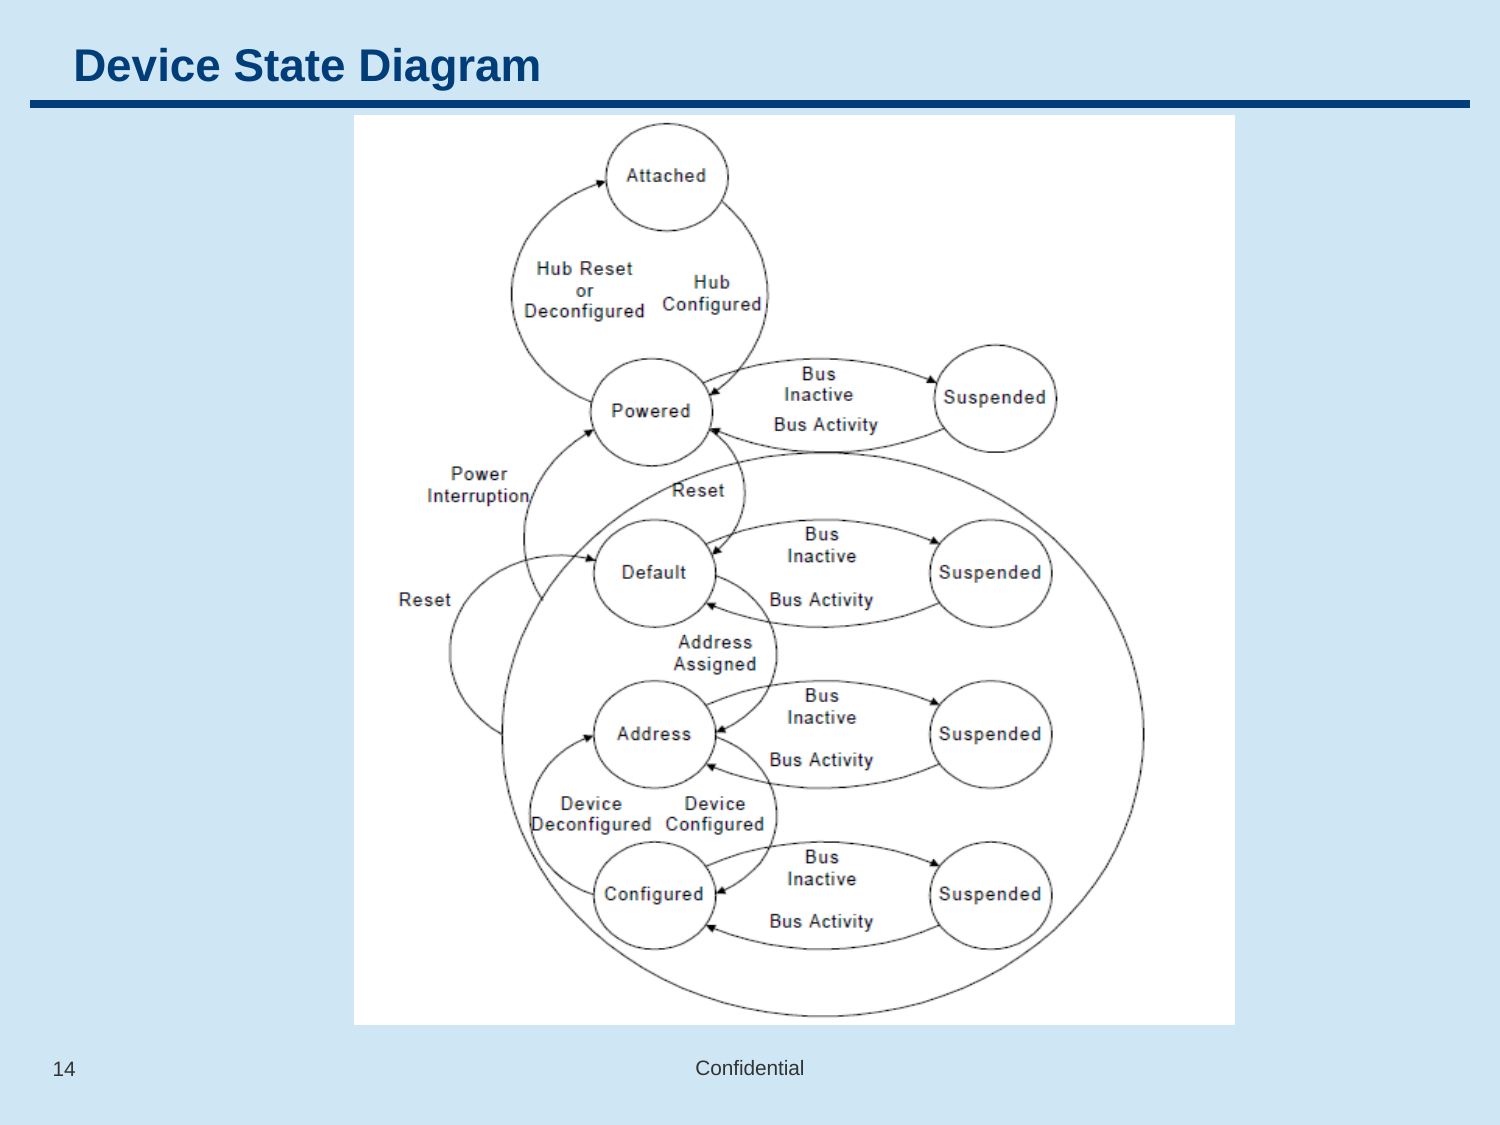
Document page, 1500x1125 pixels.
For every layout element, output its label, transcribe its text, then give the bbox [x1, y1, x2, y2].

picture [354, 115, 1235, 1025]
title Device State Diagram [58, 28, 1452, 83]
